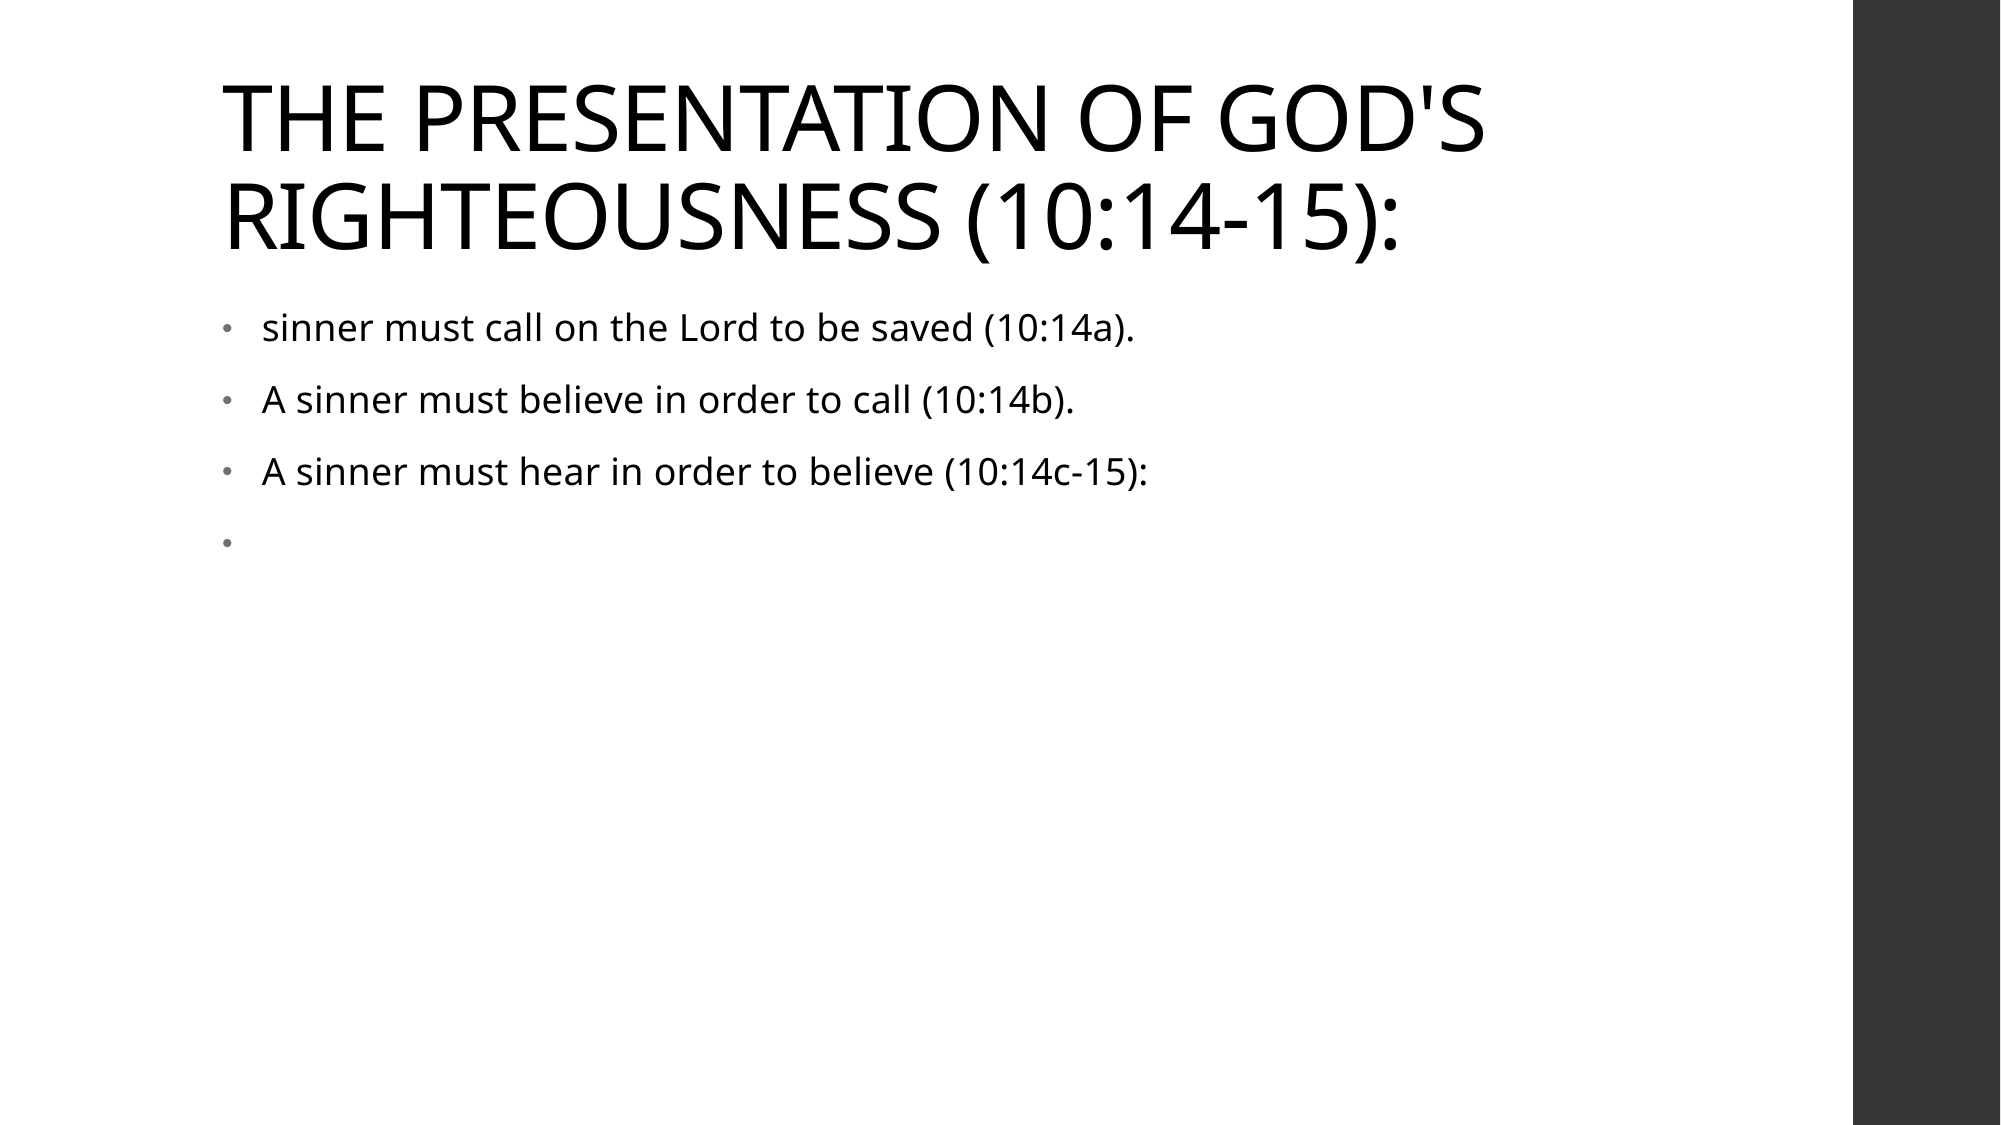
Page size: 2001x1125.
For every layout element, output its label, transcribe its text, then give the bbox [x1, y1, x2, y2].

list sinner must call on the Lord to be saved (10:14a). A sinner must believe in order to call (10:14b). A sinner must hear in order to believe (10:14c-15): [206, 299, 1617, 1014]
title THE PRESENTATION OF GOD'S RIGHTEOUSNESS (10:14-15): [206, 60, 1797, 278]
